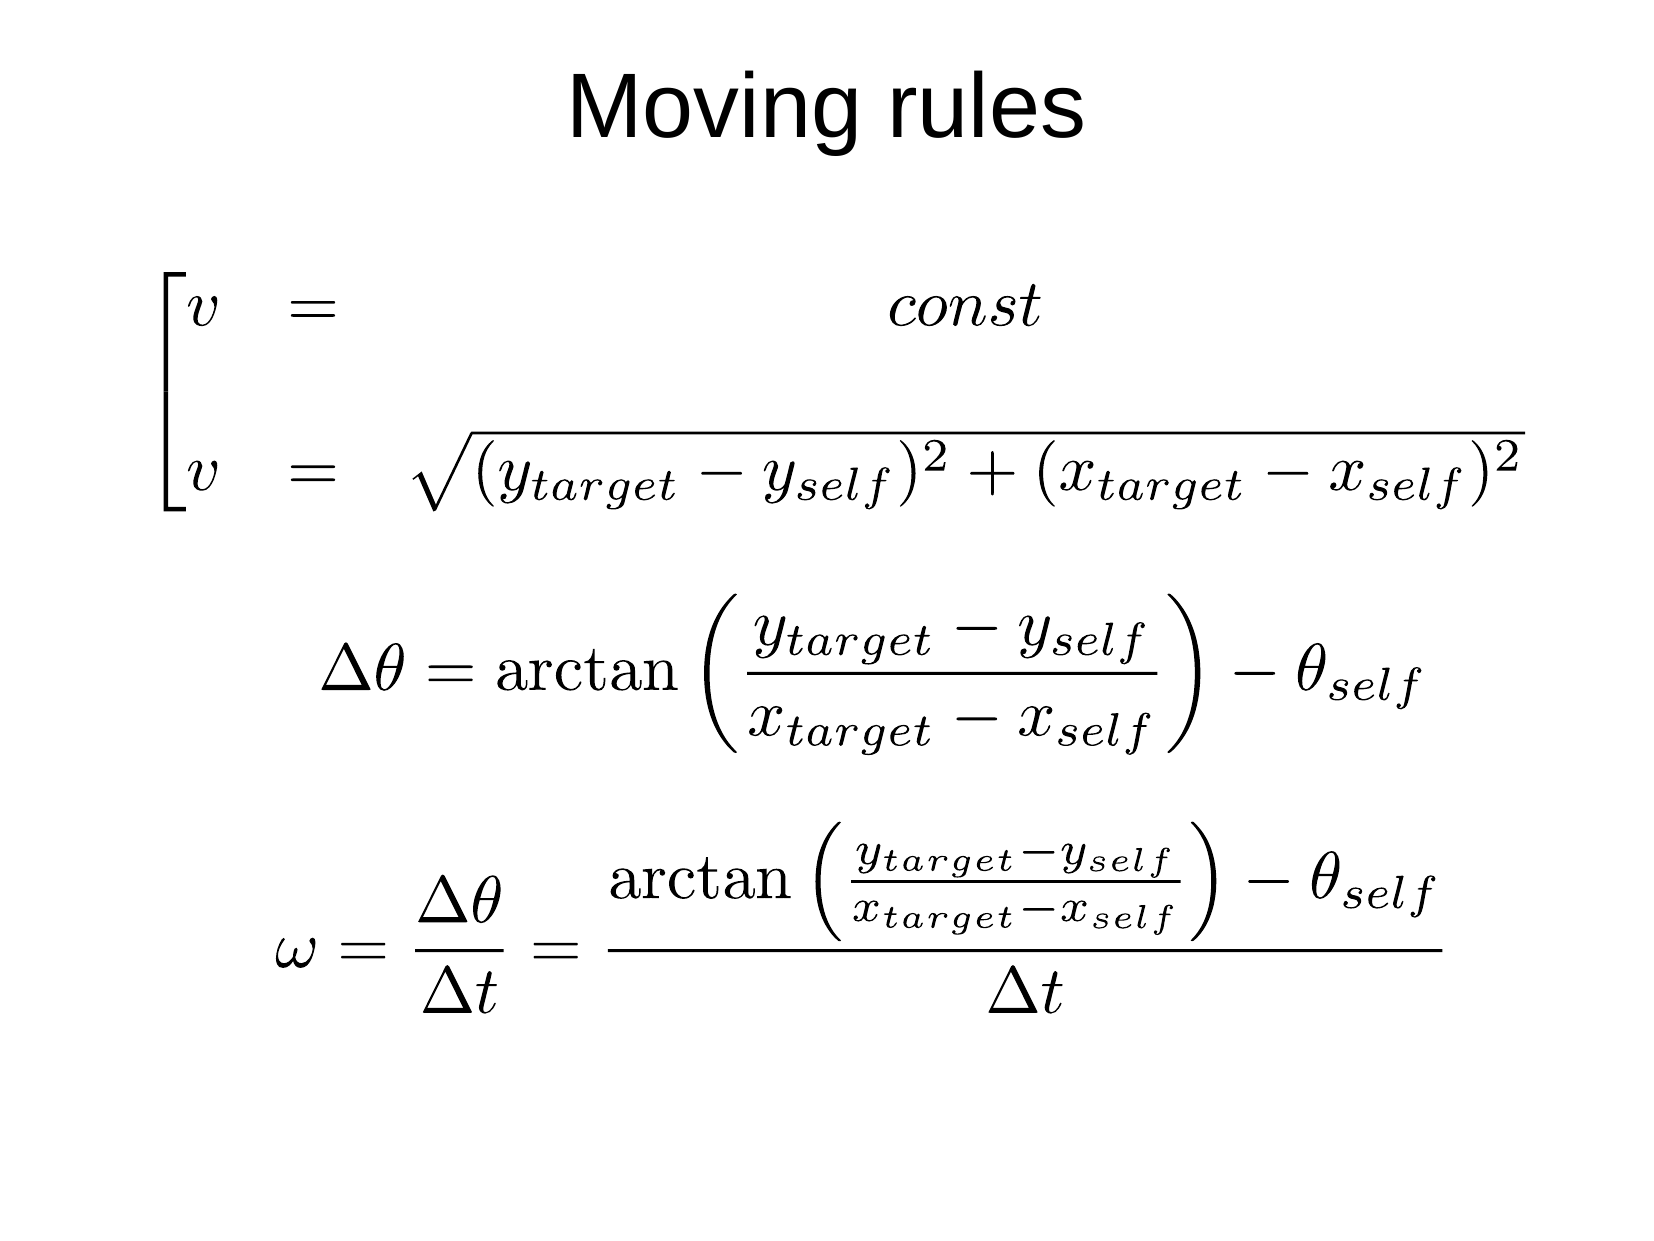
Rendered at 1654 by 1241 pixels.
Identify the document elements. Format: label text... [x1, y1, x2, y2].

text_box [318, 593, 1425, 756]
text_box [141, 272, 1526, 512]
title Moving rules [82, 2, 1571, 210]
text_box [275, 821, 1443, 1014]
